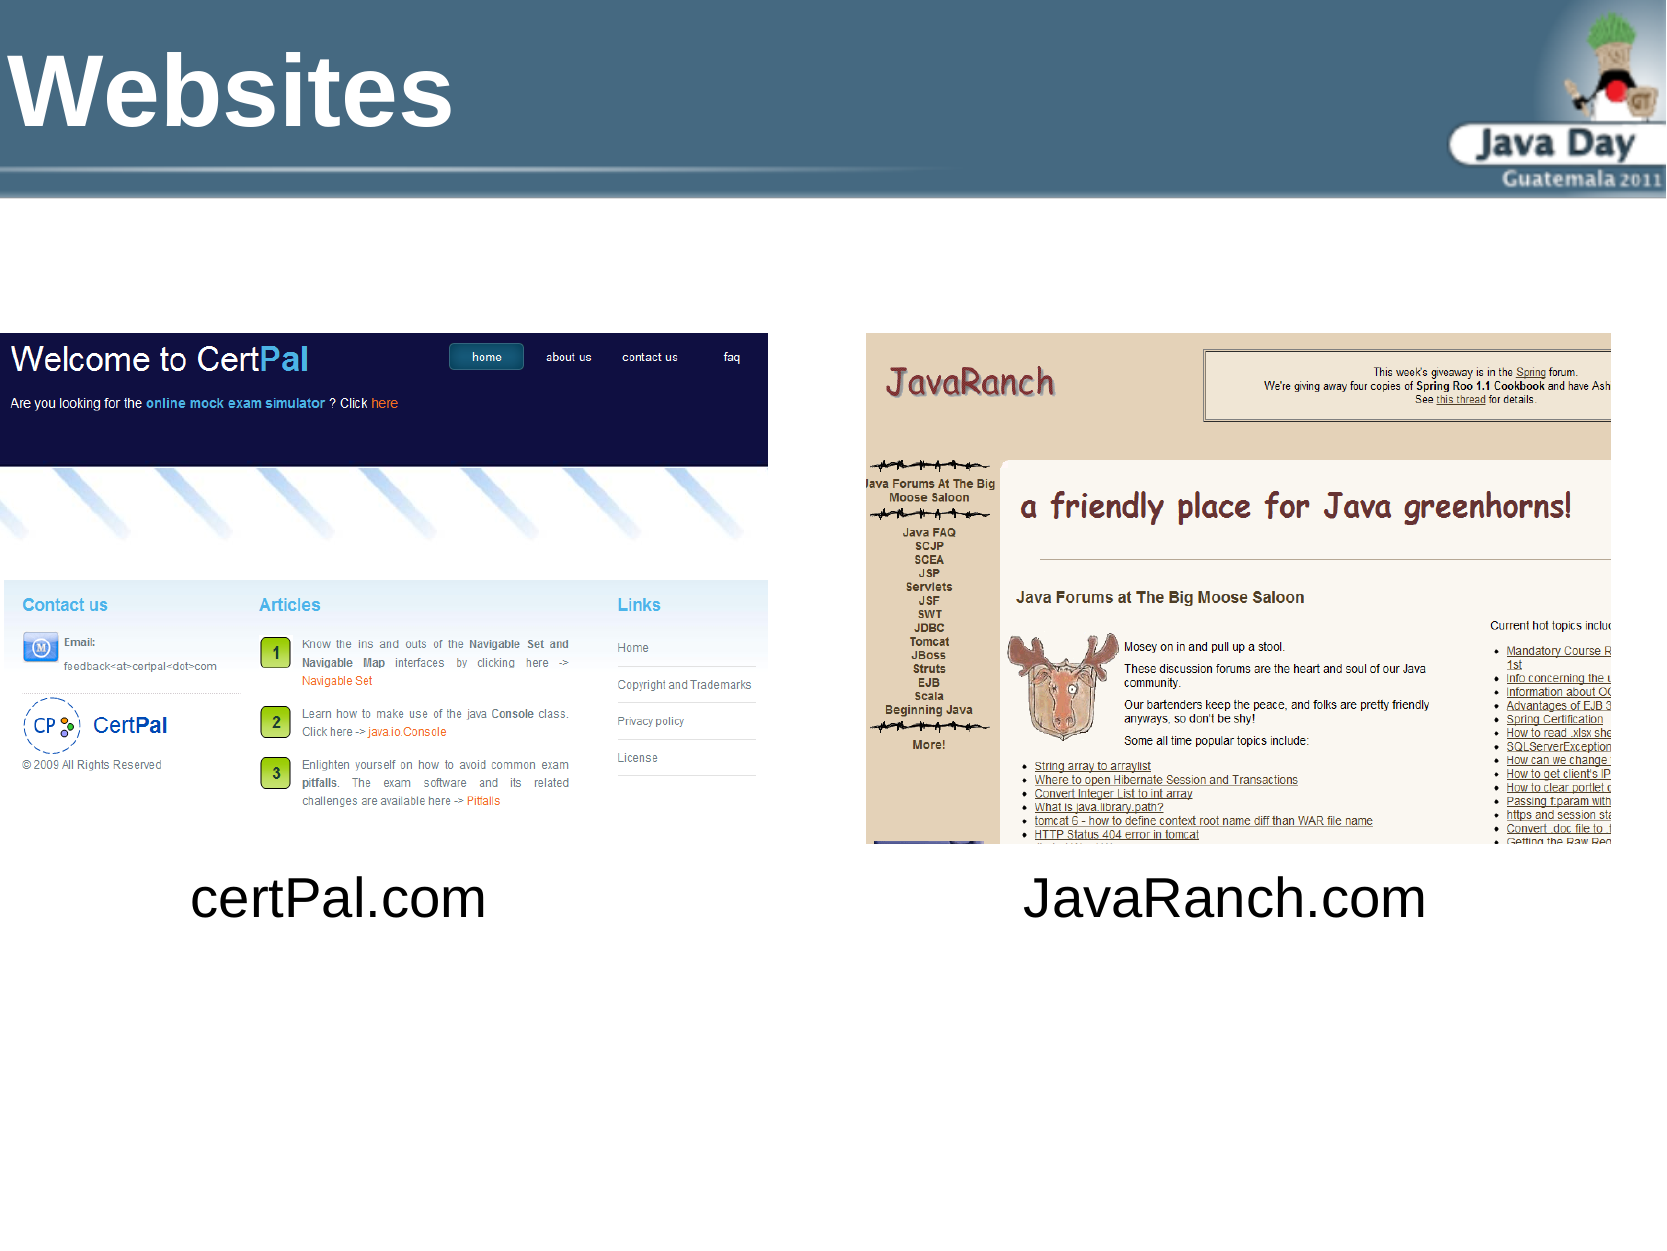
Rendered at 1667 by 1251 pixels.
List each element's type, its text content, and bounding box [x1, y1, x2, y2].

text_box JavaRanch.com [1023, 866, 1451, 931]
text_box certPal.com [190, 866, 617, 931]
picture [0, 0, 1666, 200]
picture [0, 333, 768, 822]
text_box Websites [7, 33, 1502, 151]
picture [866, 333, 1611, 844]
